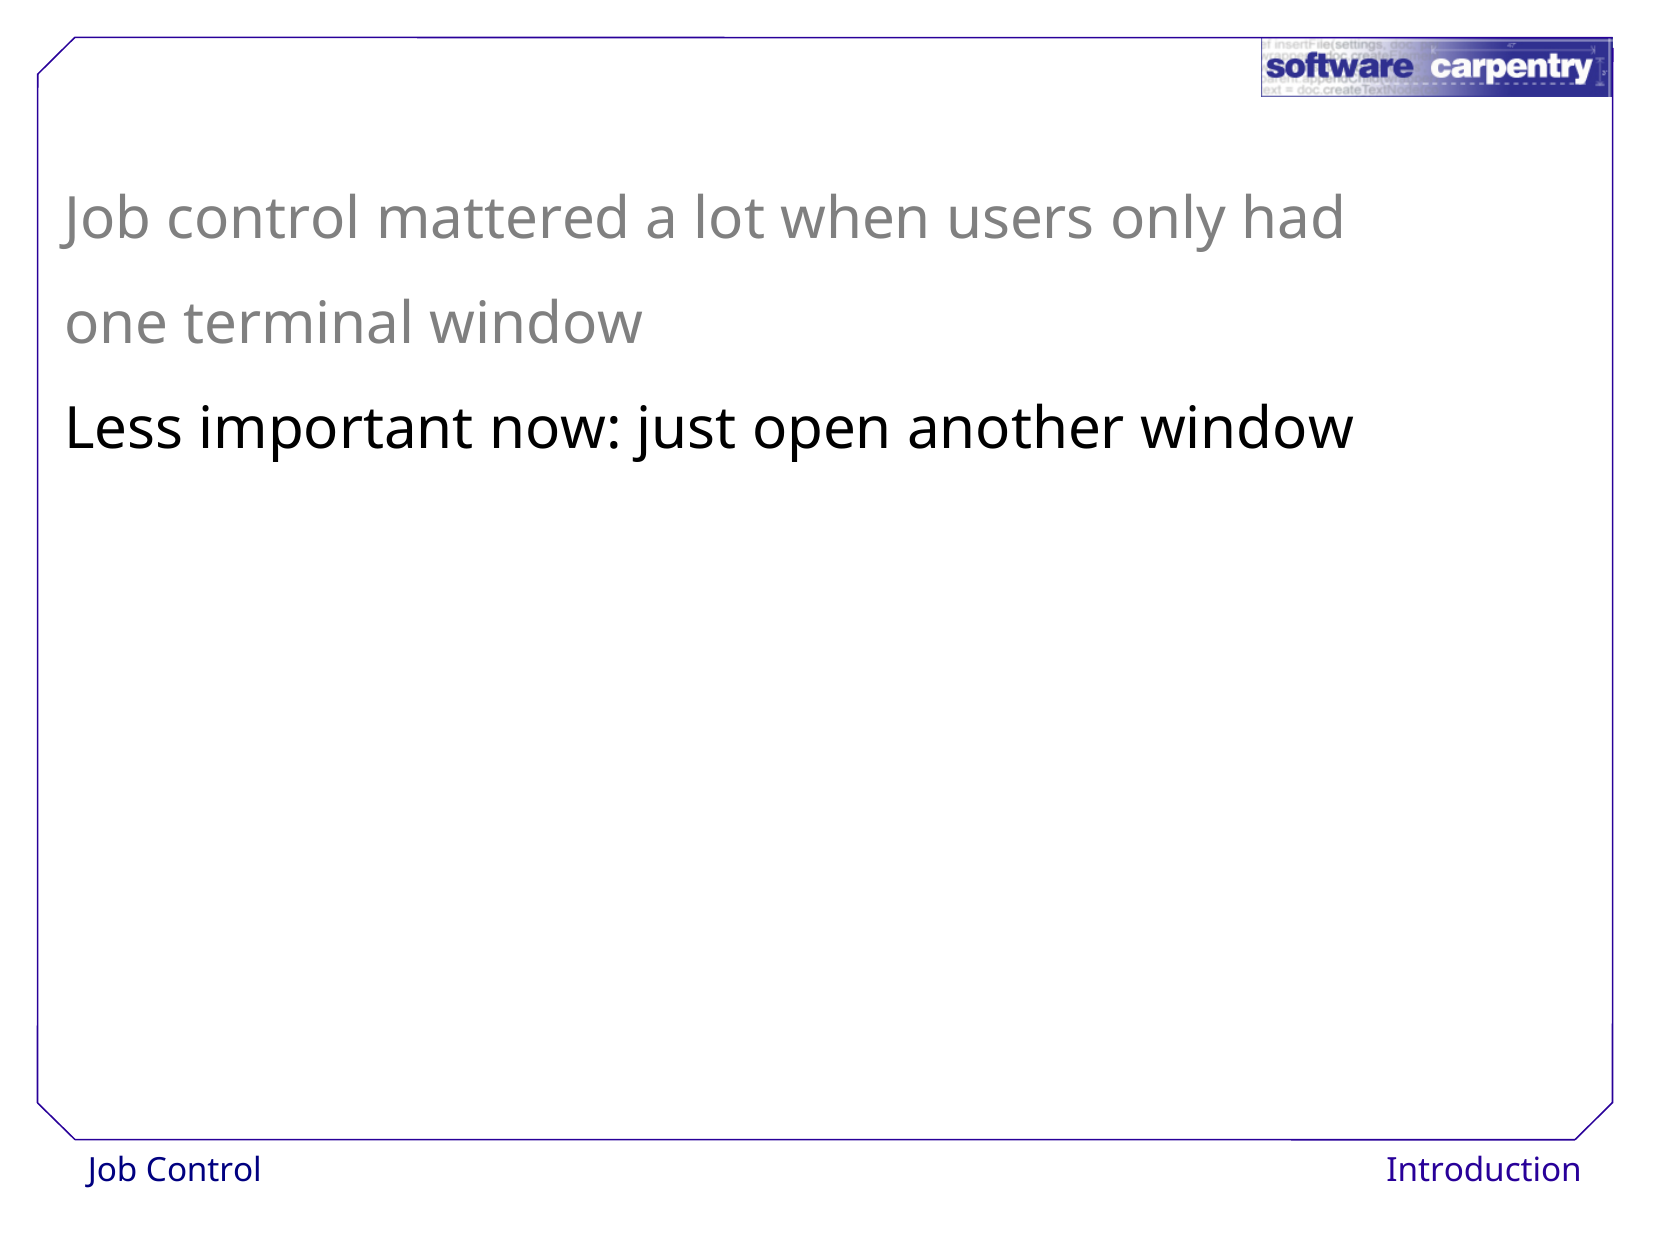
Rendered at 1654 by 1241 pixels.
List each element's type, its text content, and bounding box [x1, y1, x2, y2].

text_box Job control mattered a lot when users only had one terminal window Less important now: just open another window [49, 138, 1519, 469]
picture [1261, 39, 1613, 97]
